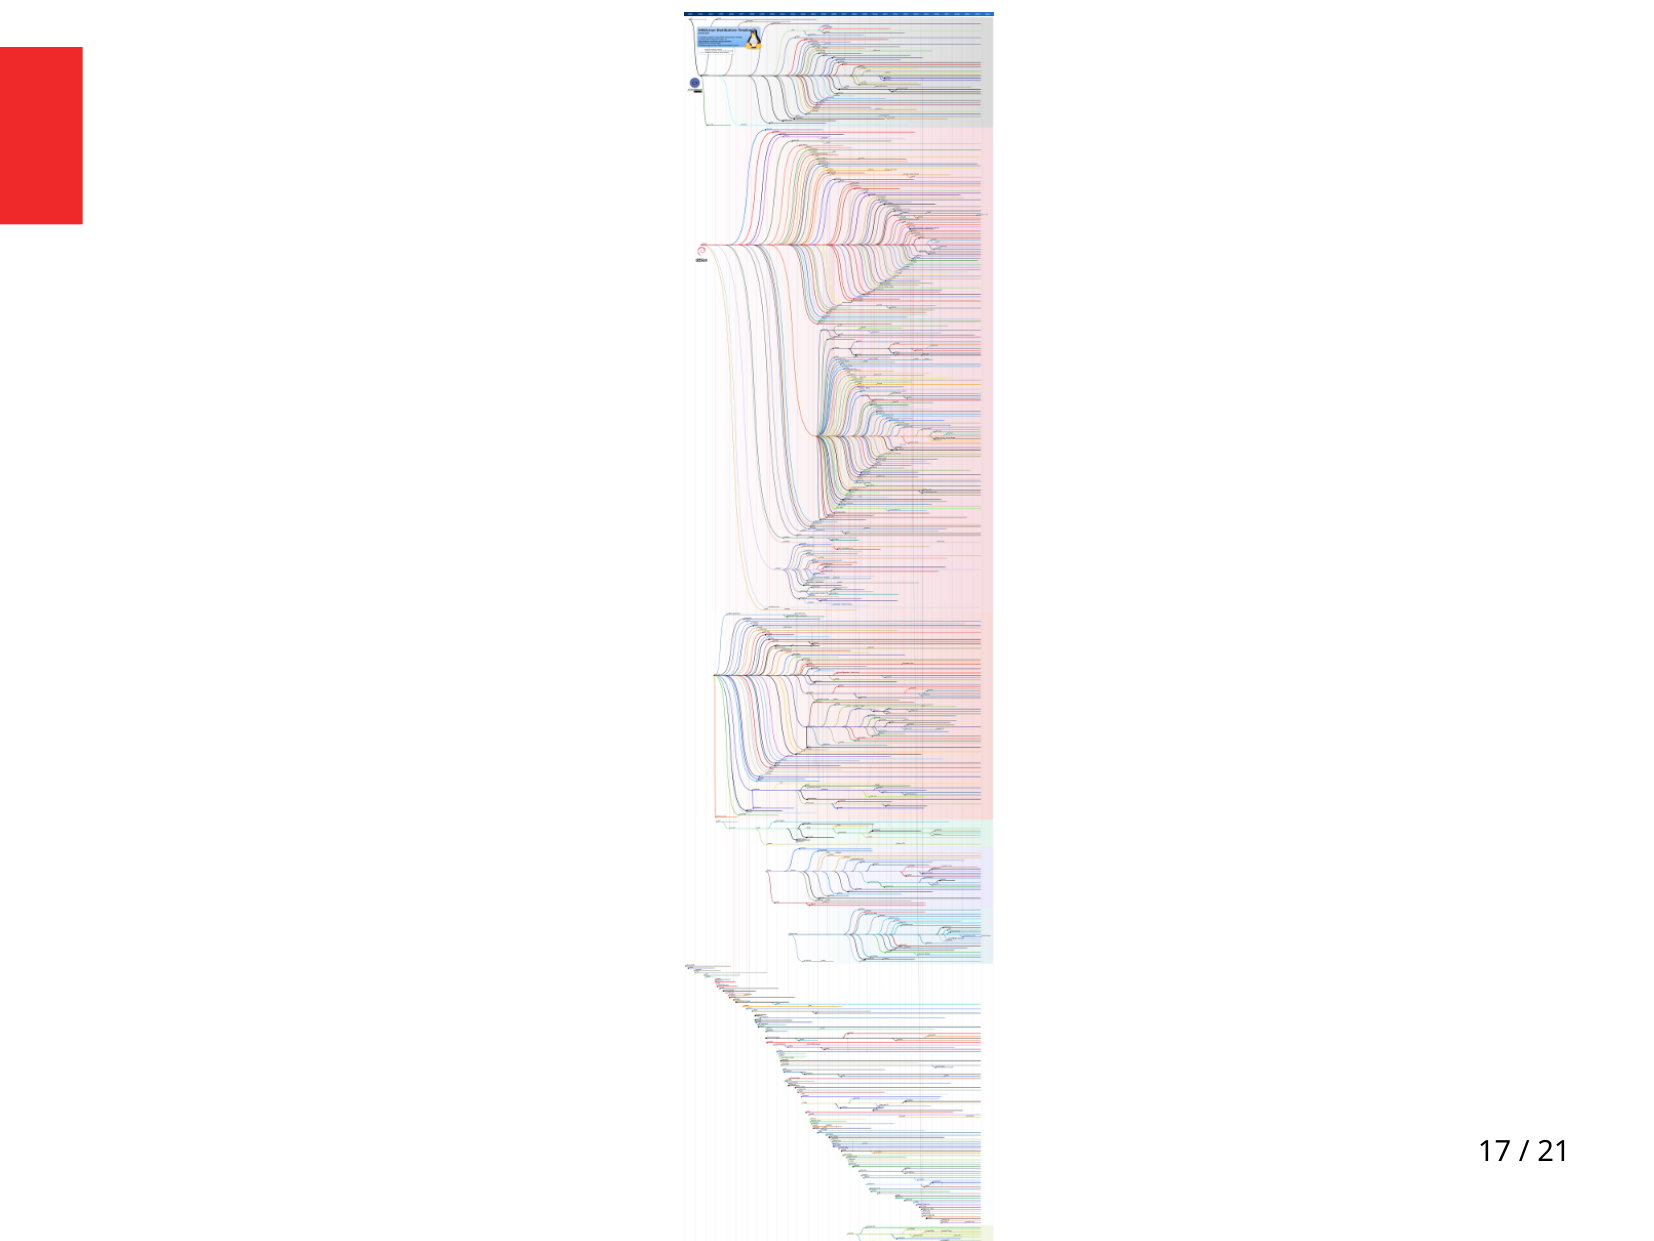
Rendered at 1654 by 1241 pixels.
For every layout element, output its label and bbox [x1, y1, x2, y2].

picture [684, 12, 994, 1241]
